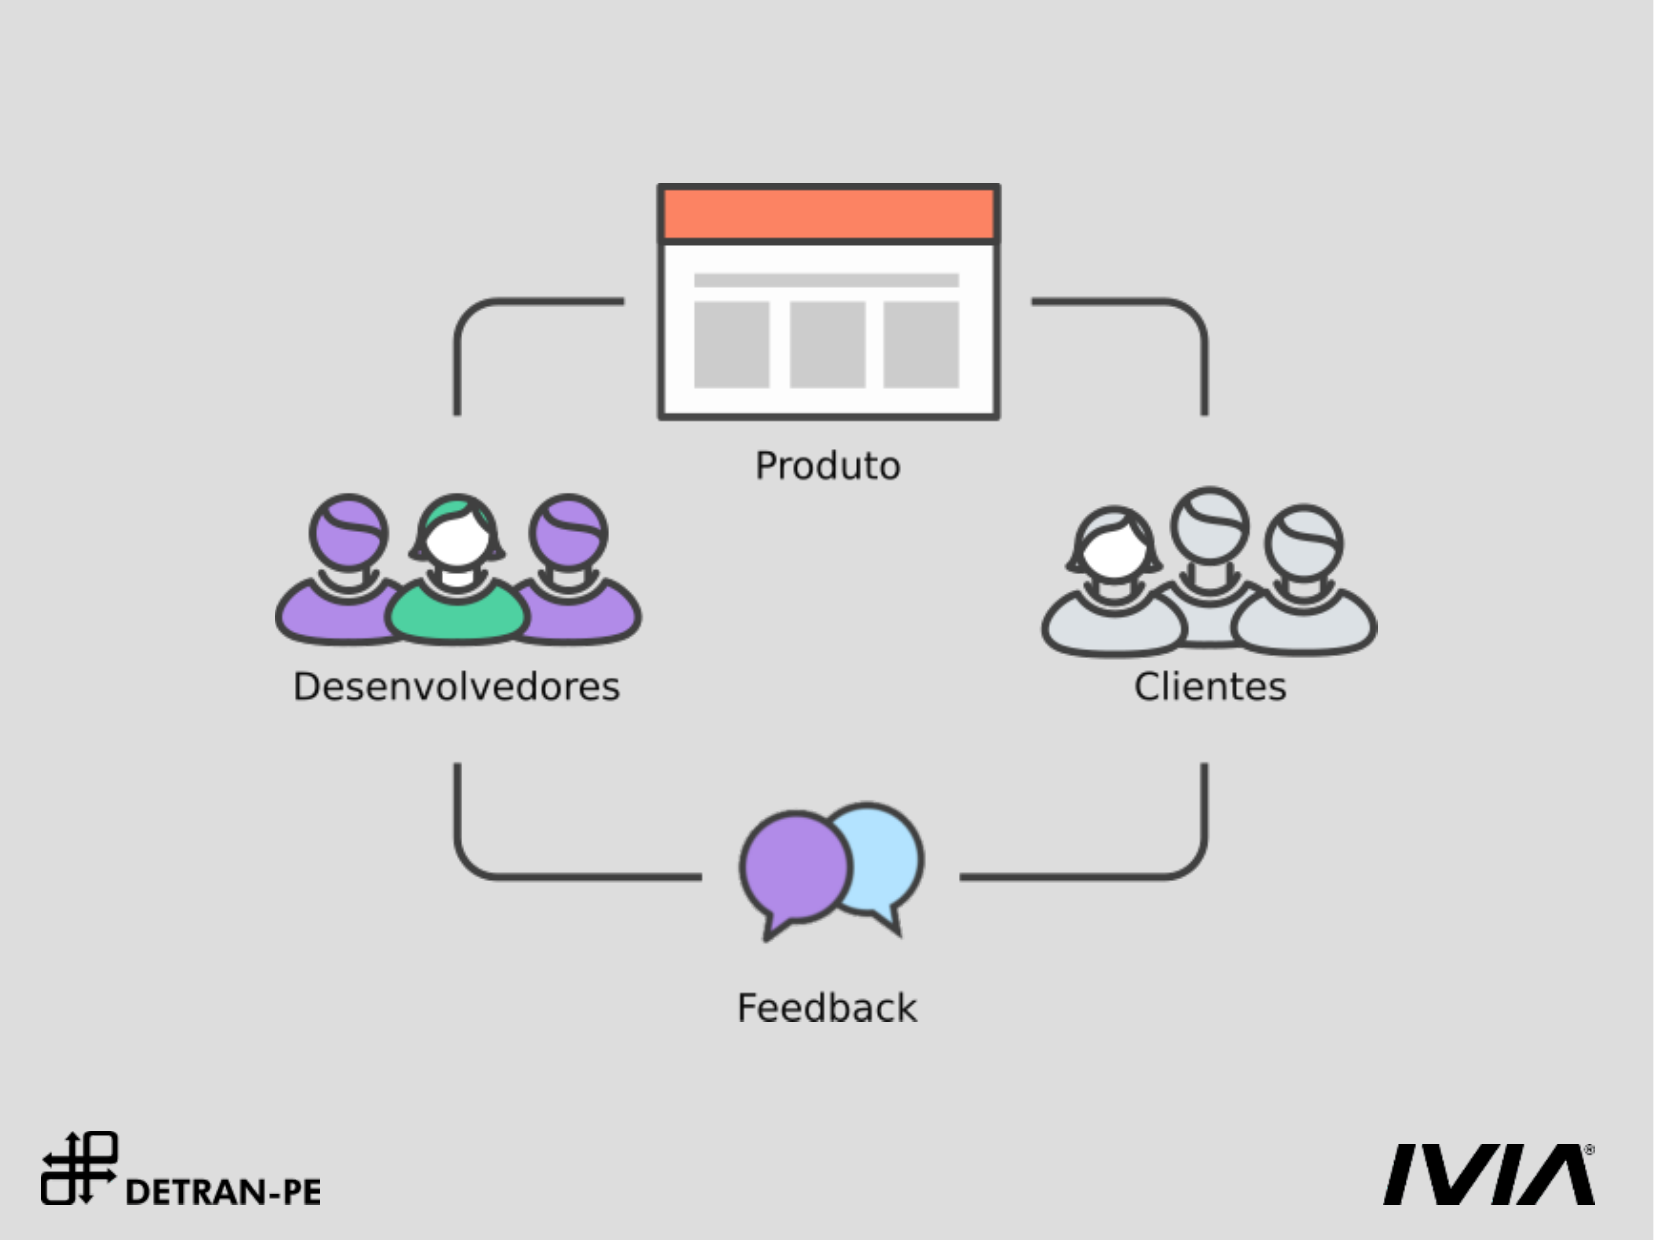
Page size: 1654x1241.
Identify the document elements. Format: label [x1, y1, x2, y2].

picture [41, 1131, 320, 1205]
picture [1383, 1144, 1595, 1205]
picture [275, 183, 1378, 1022]
